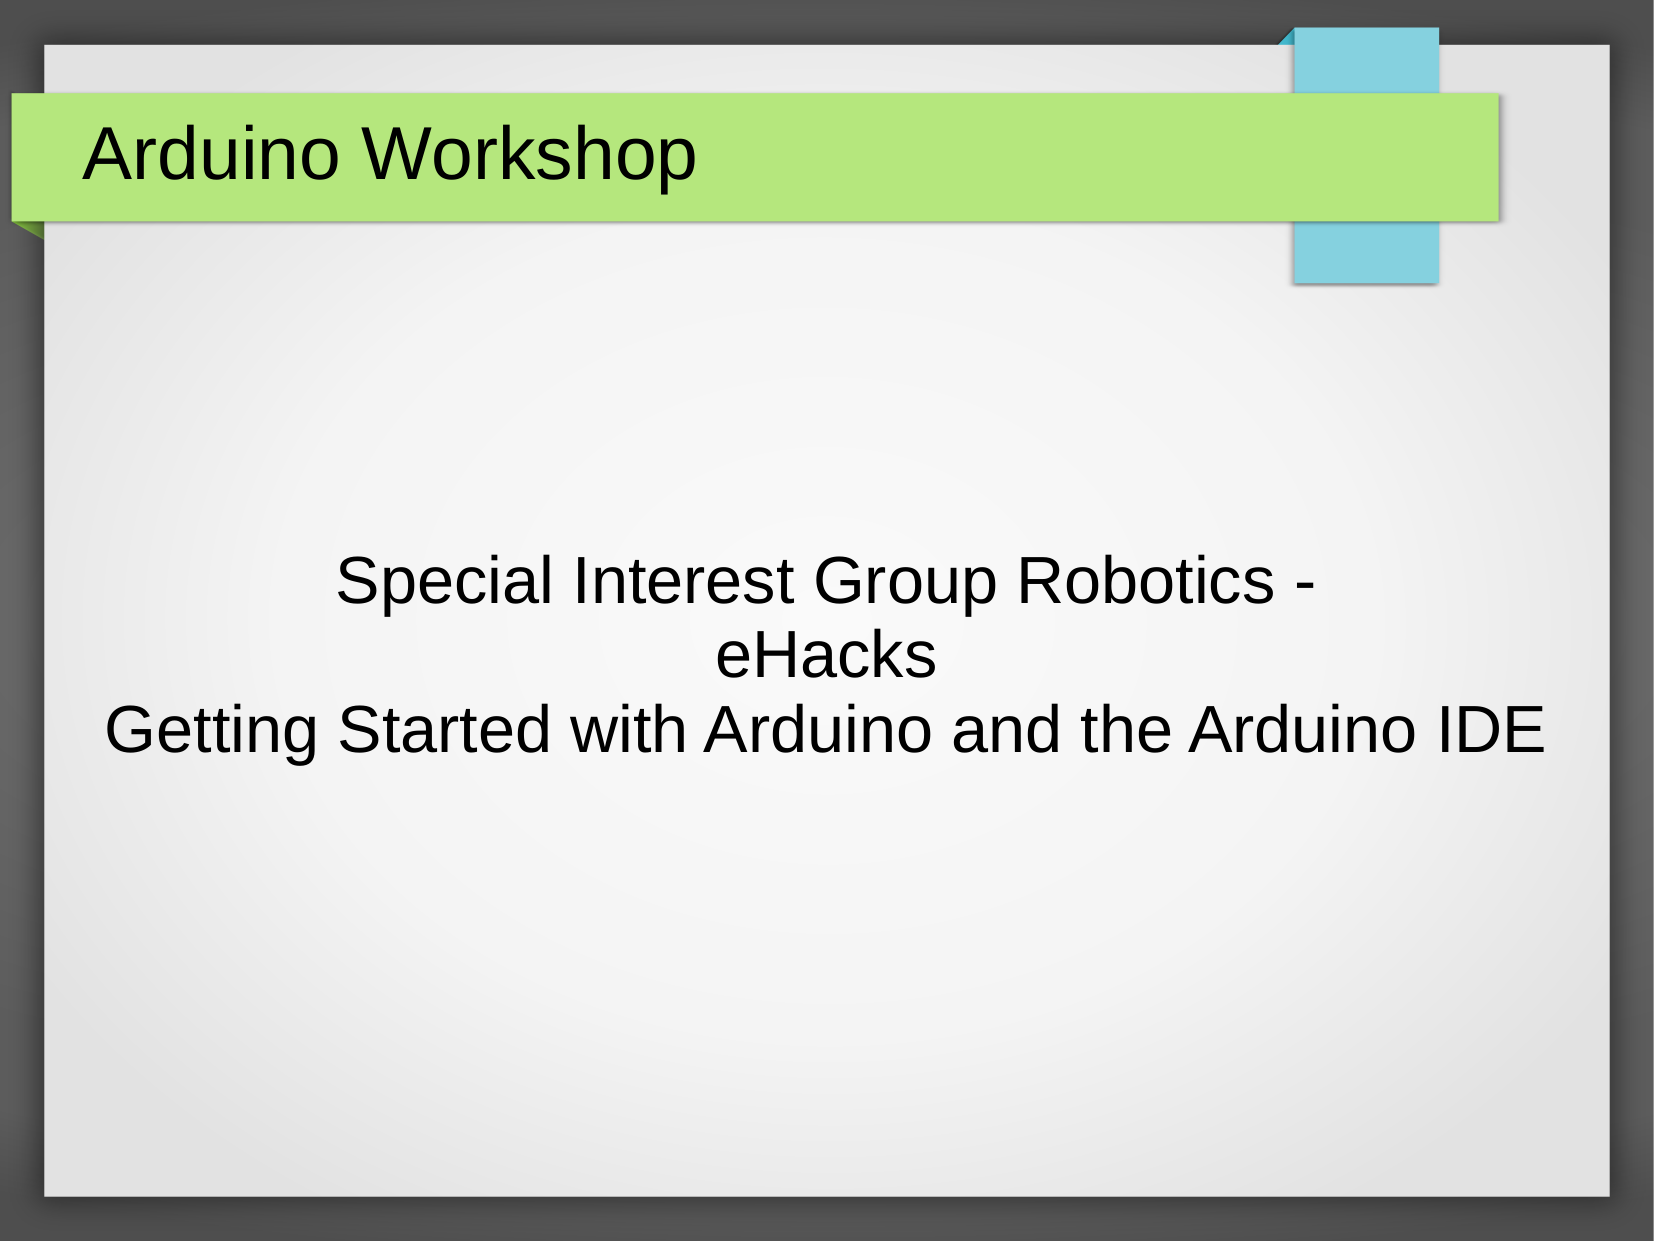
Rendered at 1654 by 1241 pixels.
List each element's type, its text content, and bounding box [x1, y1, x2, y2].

subtitle Special Interest Group Robotics - eHacks Getting Started with Arduino and the Arduino IDE [82, 295, 1571, 1015]
picture [0, 0, 1654, 1241]
title Arduino Workshop [82, 94, 1264, 213]
